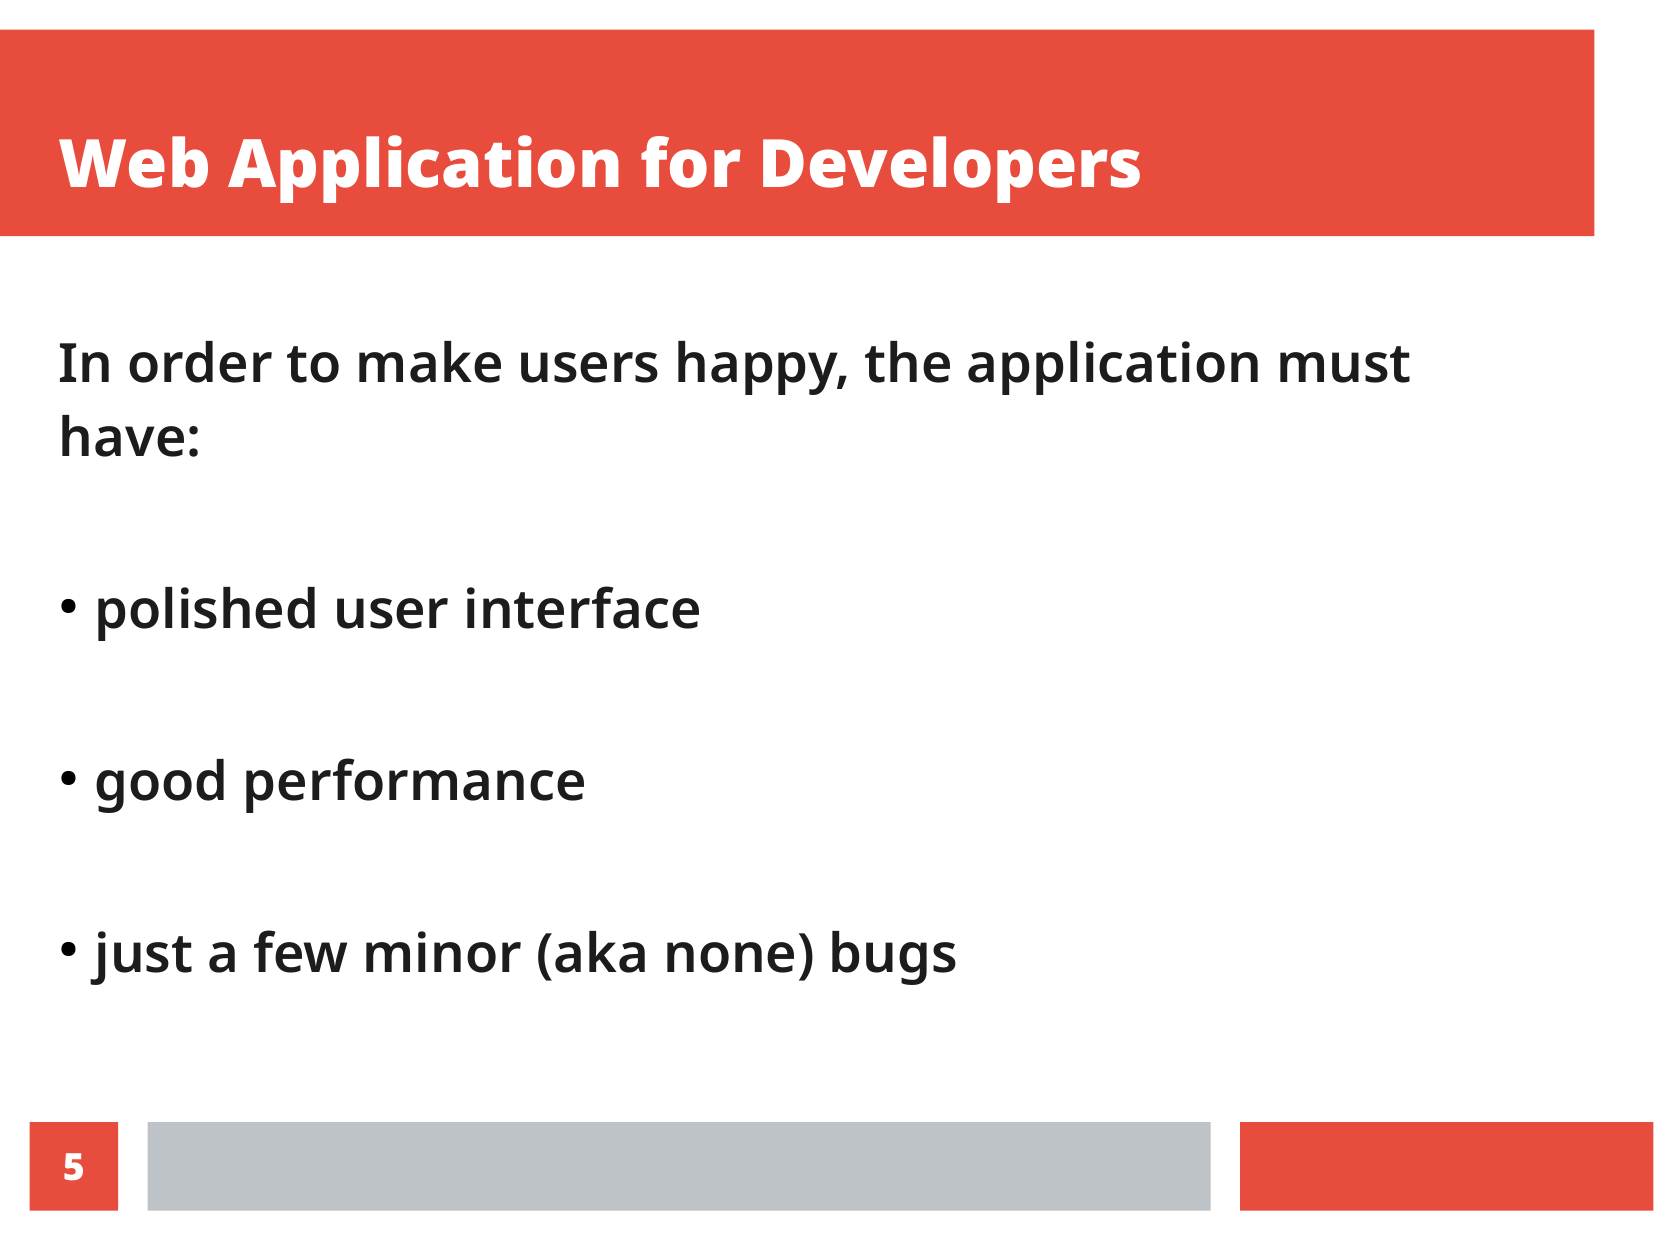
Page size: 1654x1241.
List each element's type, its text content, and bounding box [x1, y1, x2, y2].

title Web Application for Developers [59, 59, 1595, 207]
list In order to make users happy, the application must have: polished user interface good performance just a few minor (aka none) bugs [59, 324, 1565, 1093]
